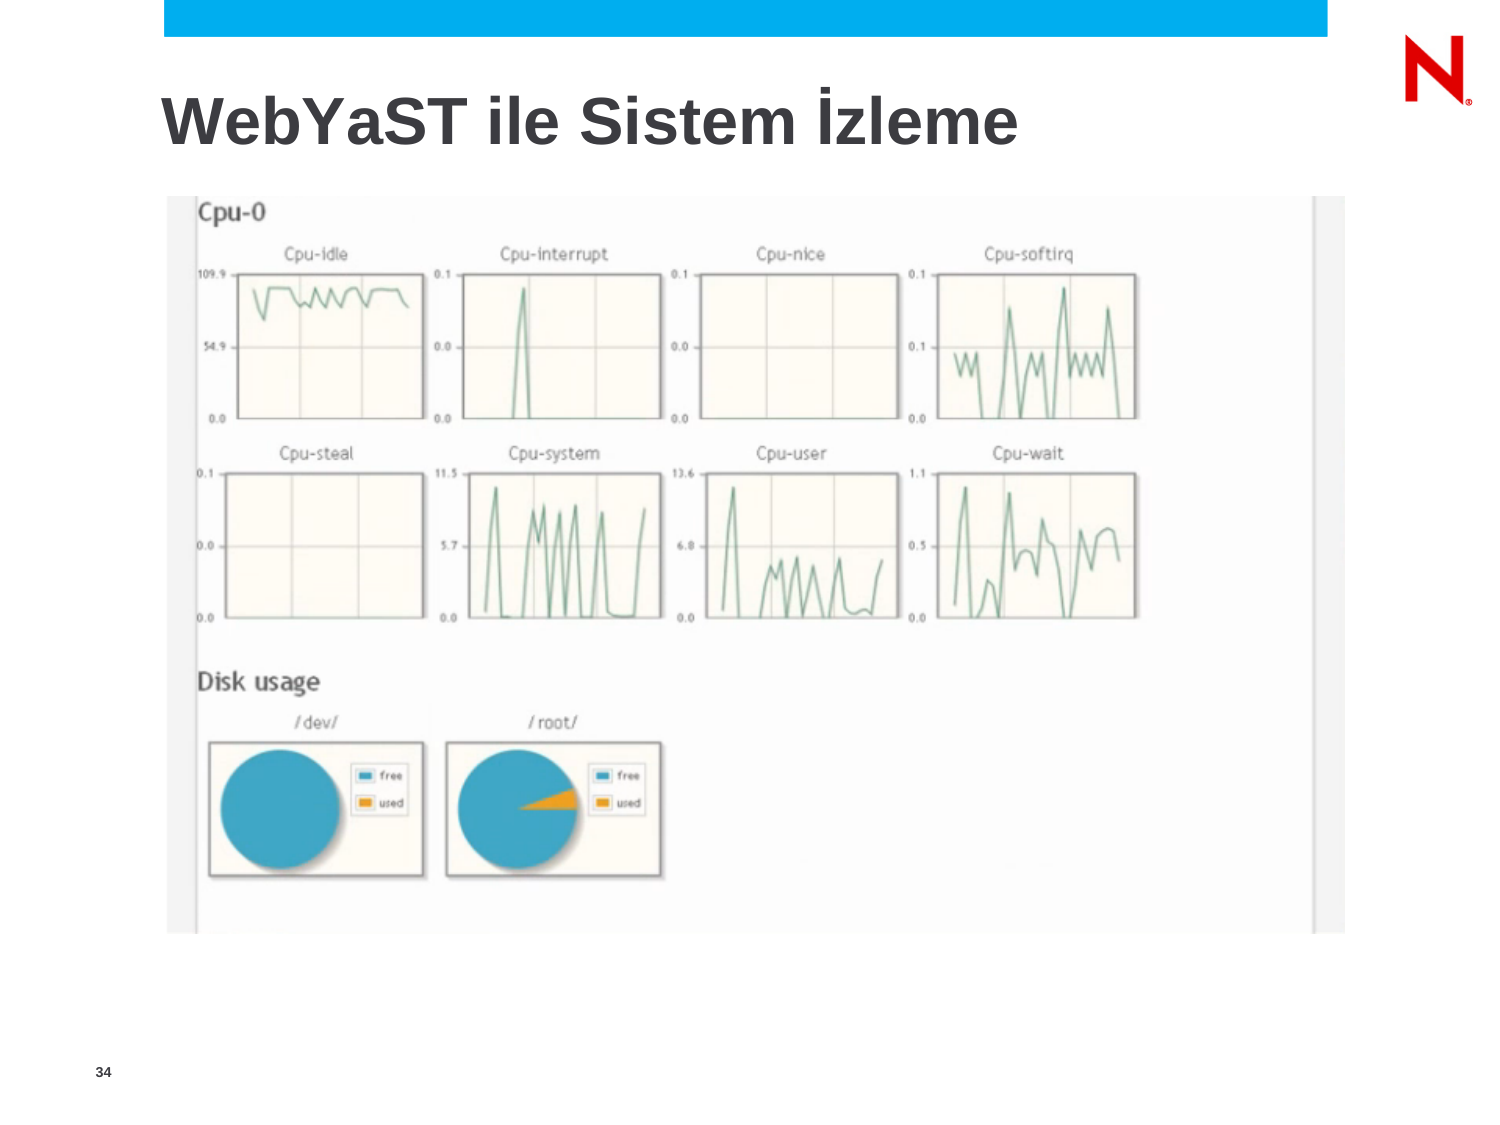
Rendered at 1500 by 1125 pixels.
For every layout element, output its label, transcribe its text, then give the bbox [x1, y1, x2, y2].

title WebYaST ile Sistem İzleme [161, 41, 1383, 205]
picture [1403, 32, 1473, 107]
picture [166, 196, 1345, 934]
